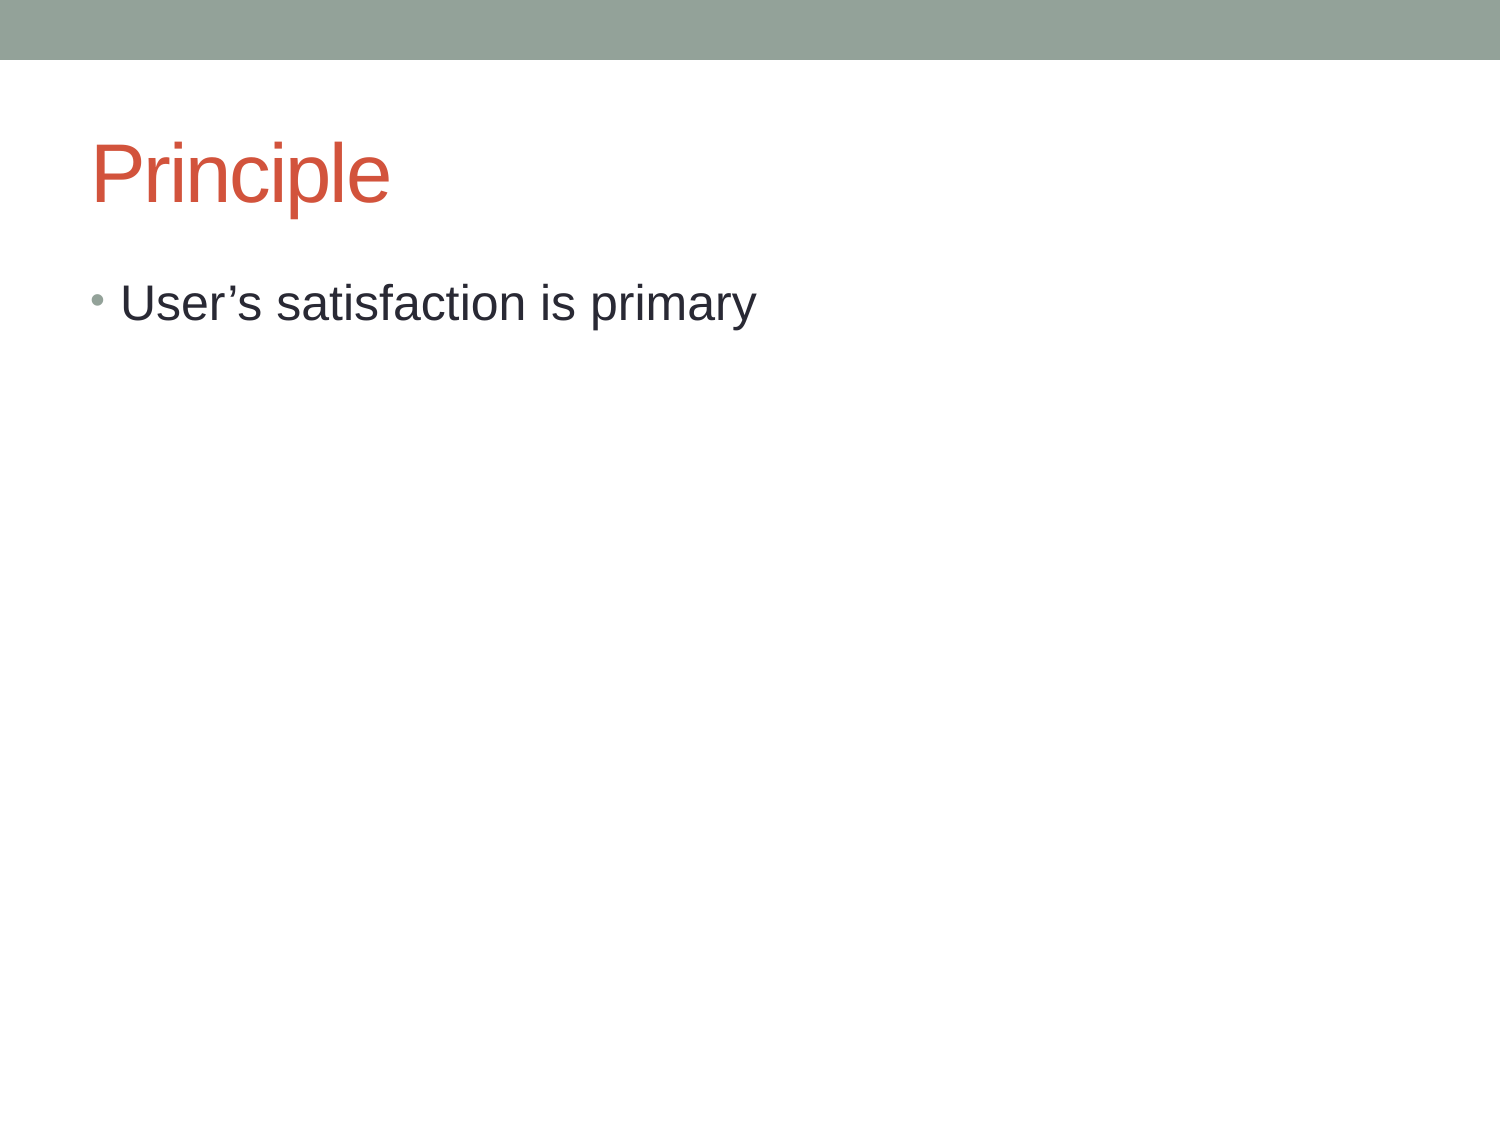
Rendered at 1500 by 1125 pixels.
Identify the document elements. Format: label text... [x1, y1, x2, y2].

title Principle [75, 87, 1426, 251]
list User’s satisfaction is primary [75, 262, 1426, 1063]
